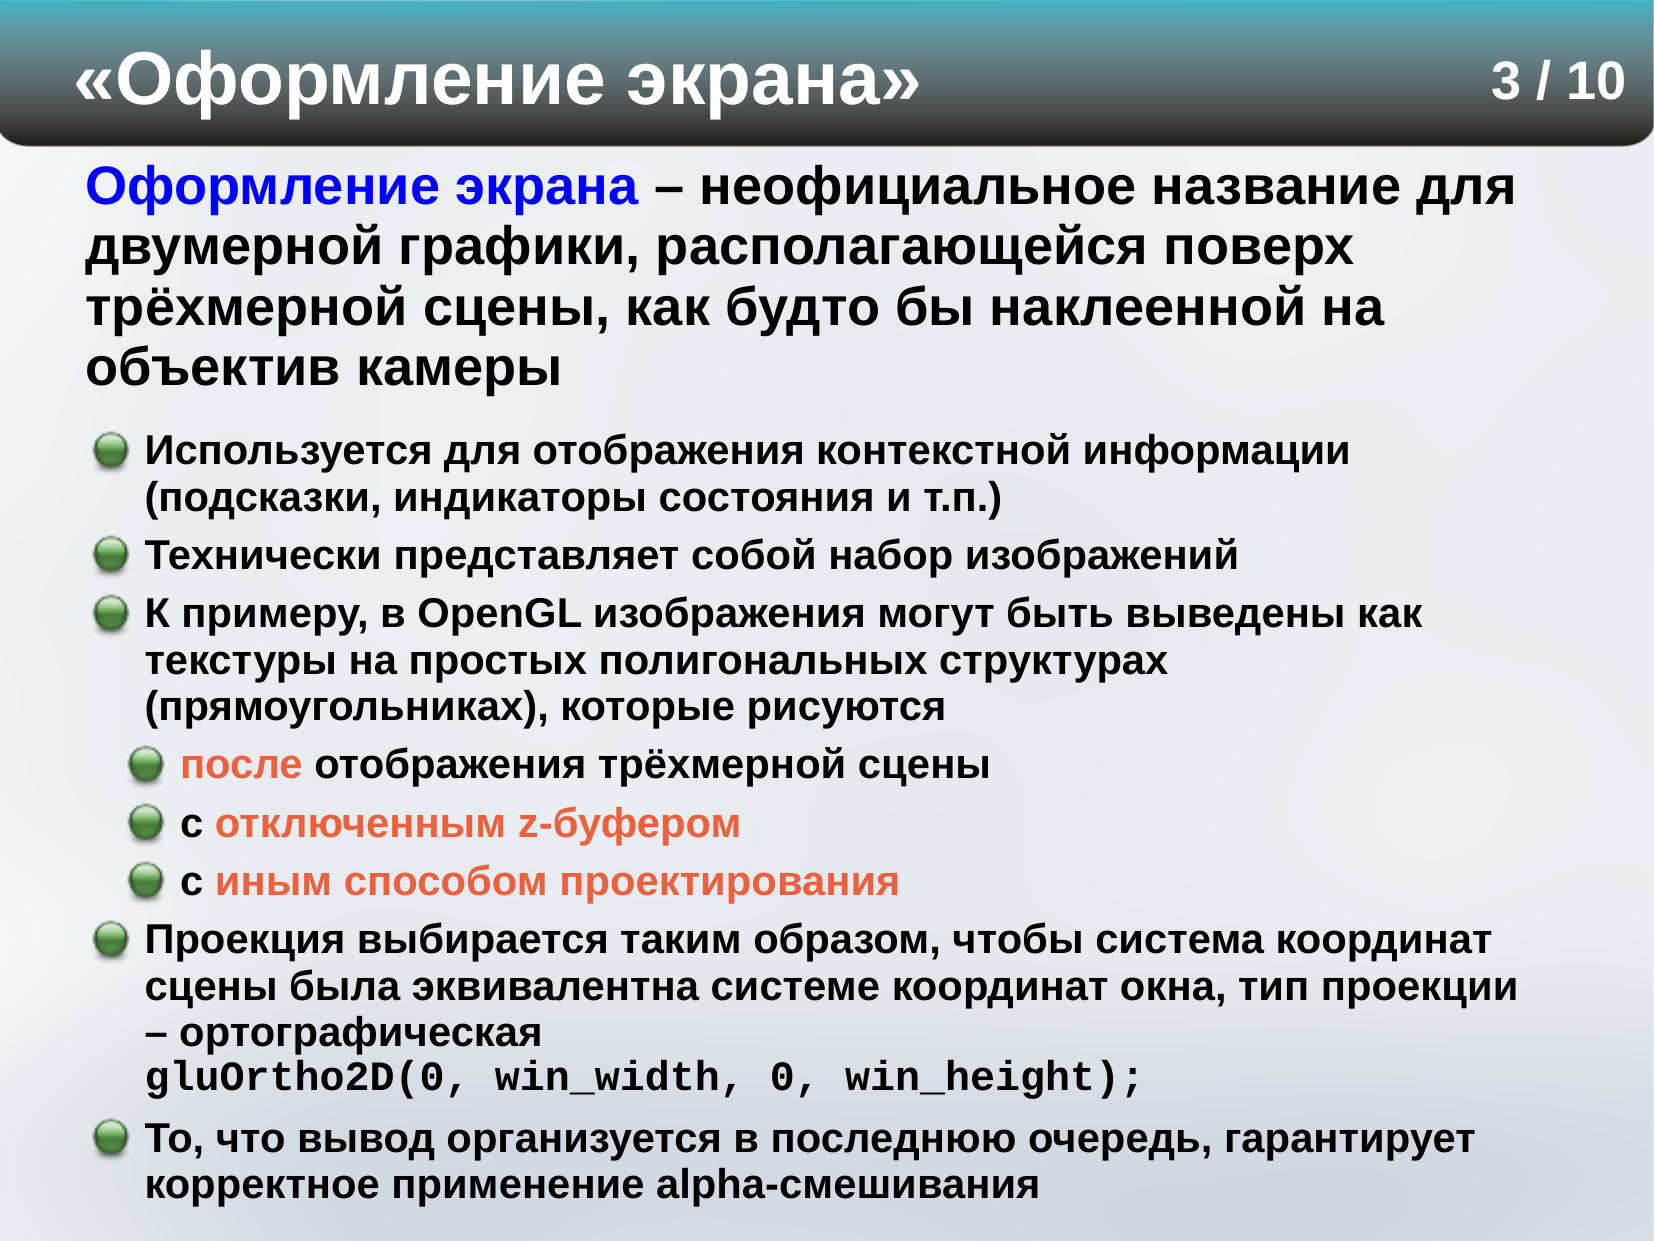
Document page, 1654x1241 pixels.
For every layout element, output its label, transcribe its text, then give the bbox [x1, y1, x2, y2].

text_box Оформление экрана – неофициальное название для двумерной графики, располагающейся поверх трёхмерной сцены, как будто бы наклеенной на объектив камеры Используется для отображения контекстной информации (подсказки, индикаторы состояния и т.п.) Технически представляет собой набор изображений К примеру, в OpenGL изображения могут быть выведены как текстуры на простых полигональных структурах (прямоугольниках), которые рисуются после отображения трёхмерной сцены с отключенным z-буфером с иным способом проектирования Проекция выбирается таким образом, чтобы система координат сцены была эквивалентна системе координат окна, тип проекции – ортографическая gluOrtho2D(0, win_width, 0, win_height); То, что вывод организуется в последнюю очередь, гарантирует корректное применение alpha-смешивания [70, 147, 1536, 1215]
text_box <номер> / 10 [1476, 42, 1654, 179]
text_box «Оформление экрана» [59, 29, 1359, 129]
picture [0, 0, 1654, 1241]
